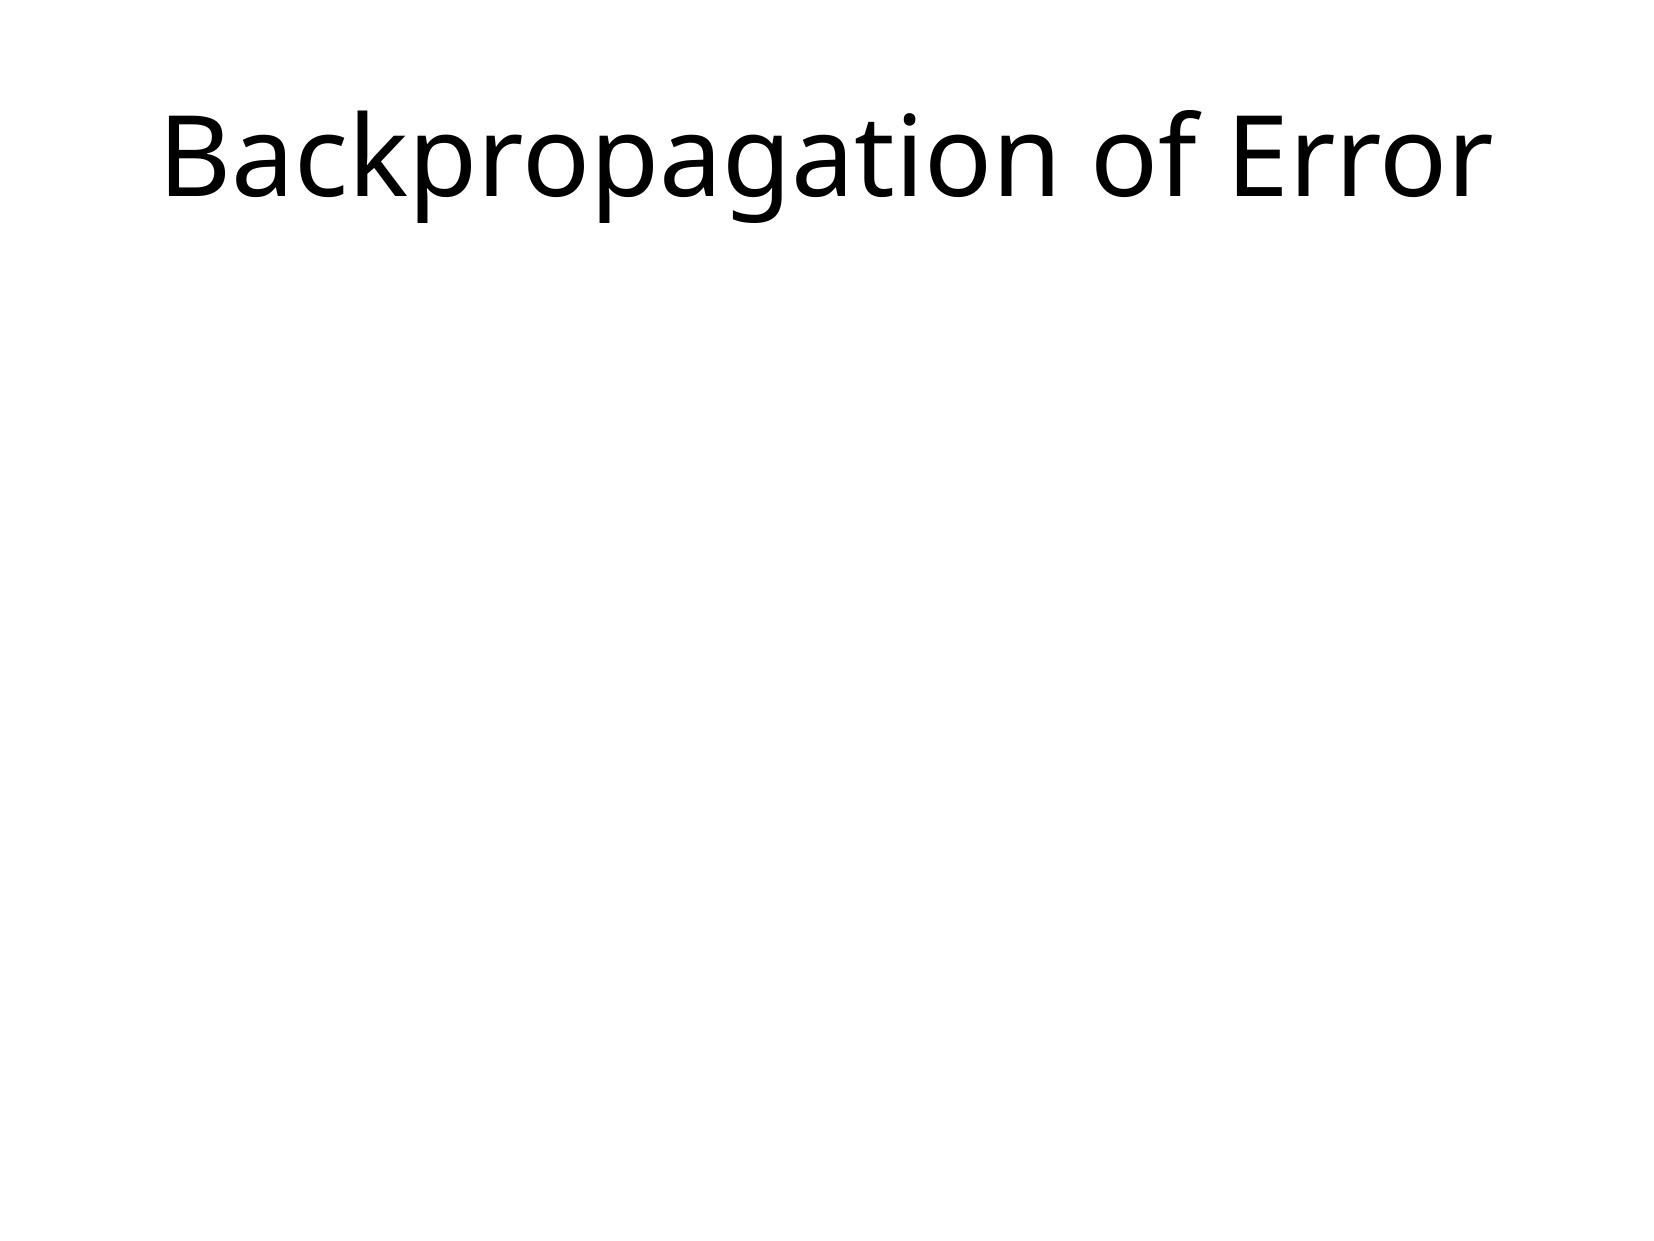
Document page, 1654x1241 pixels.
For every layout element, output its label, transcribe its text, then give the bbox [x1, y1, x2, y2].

title Backpropagation of Error [82, 49, 1571, 257]
